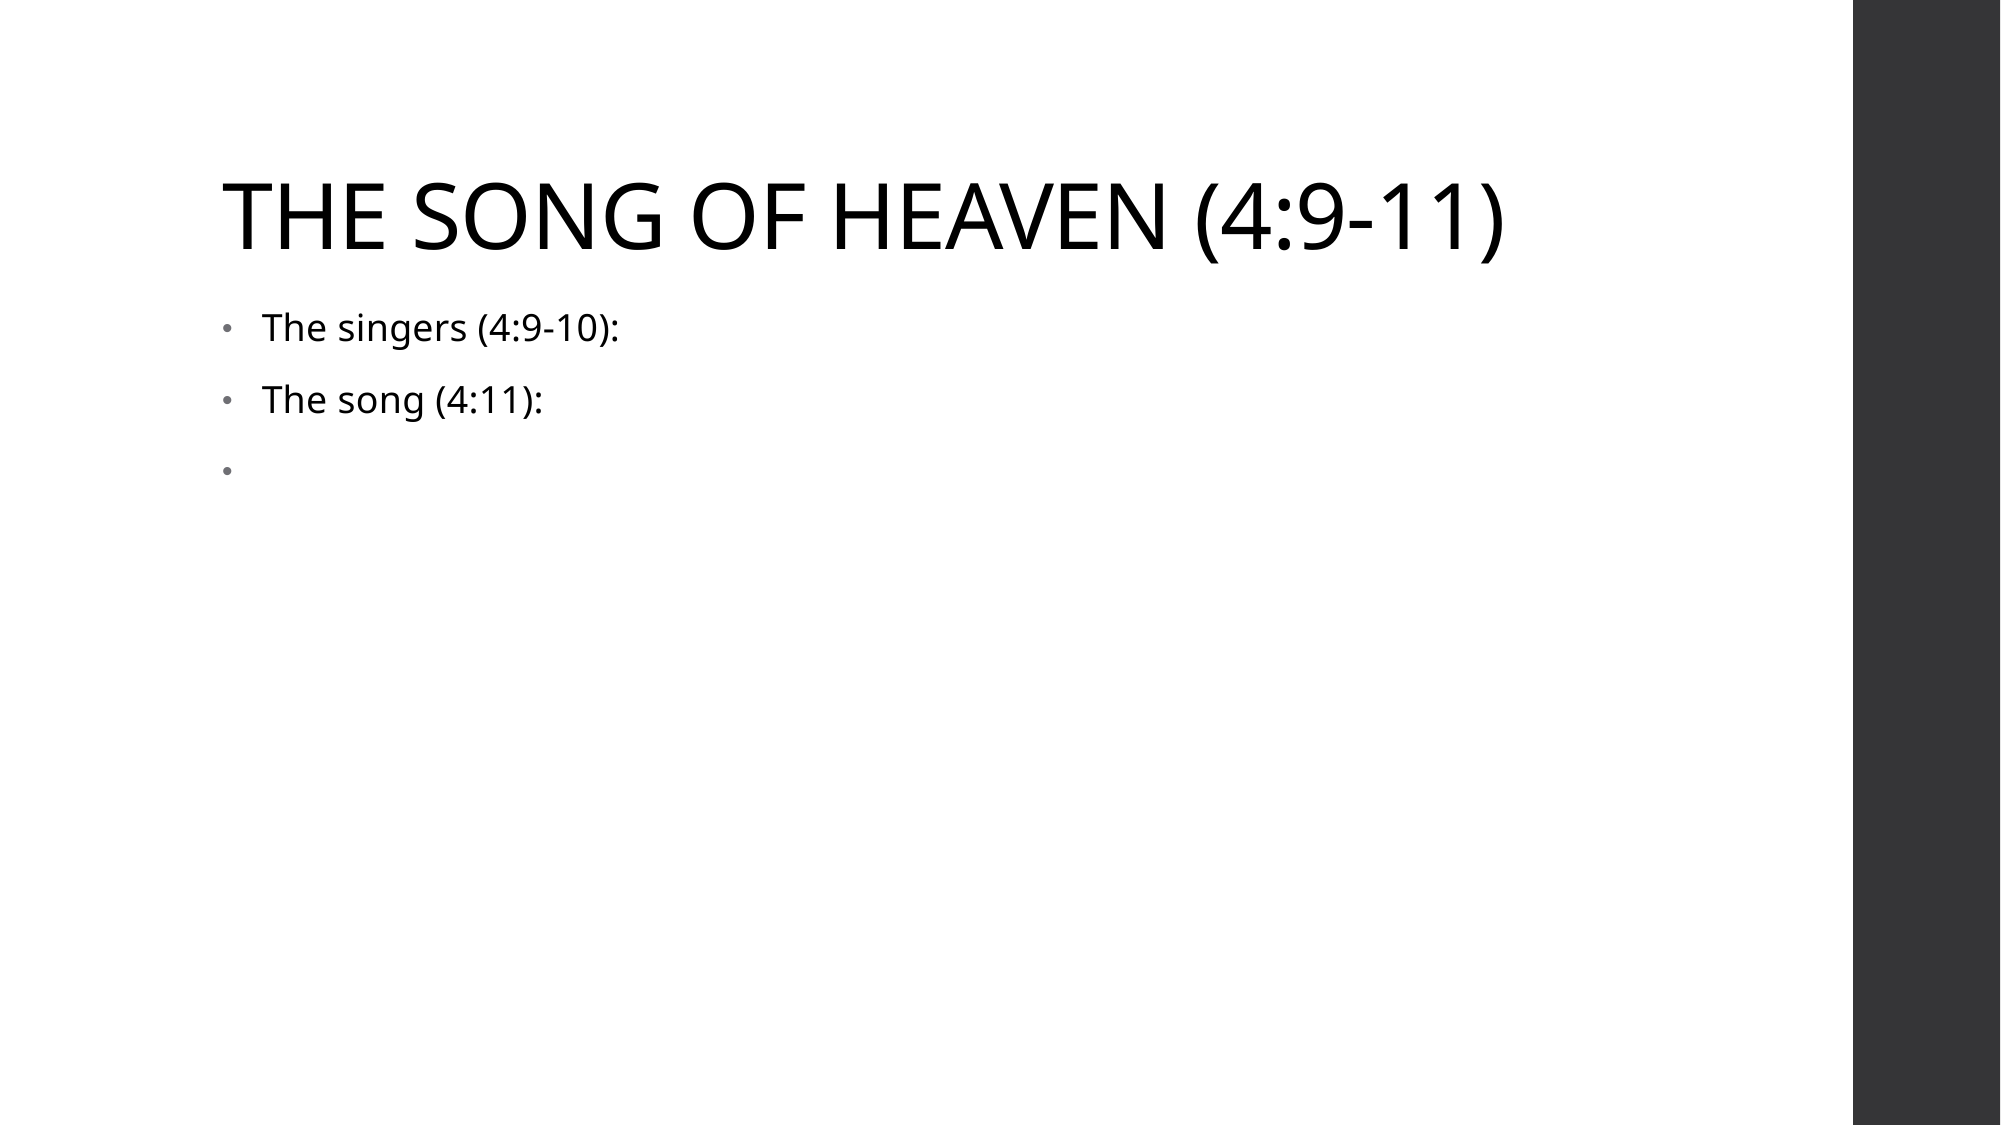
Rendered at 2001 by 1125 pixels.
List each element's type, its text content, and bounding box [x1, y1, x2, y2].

title THE SONG OF HEAVEN (4:9-11) [206, 60, 1797, 278]
list The singers (4:9-10): The song (4:11): [206, 299, 1617, 1014]
